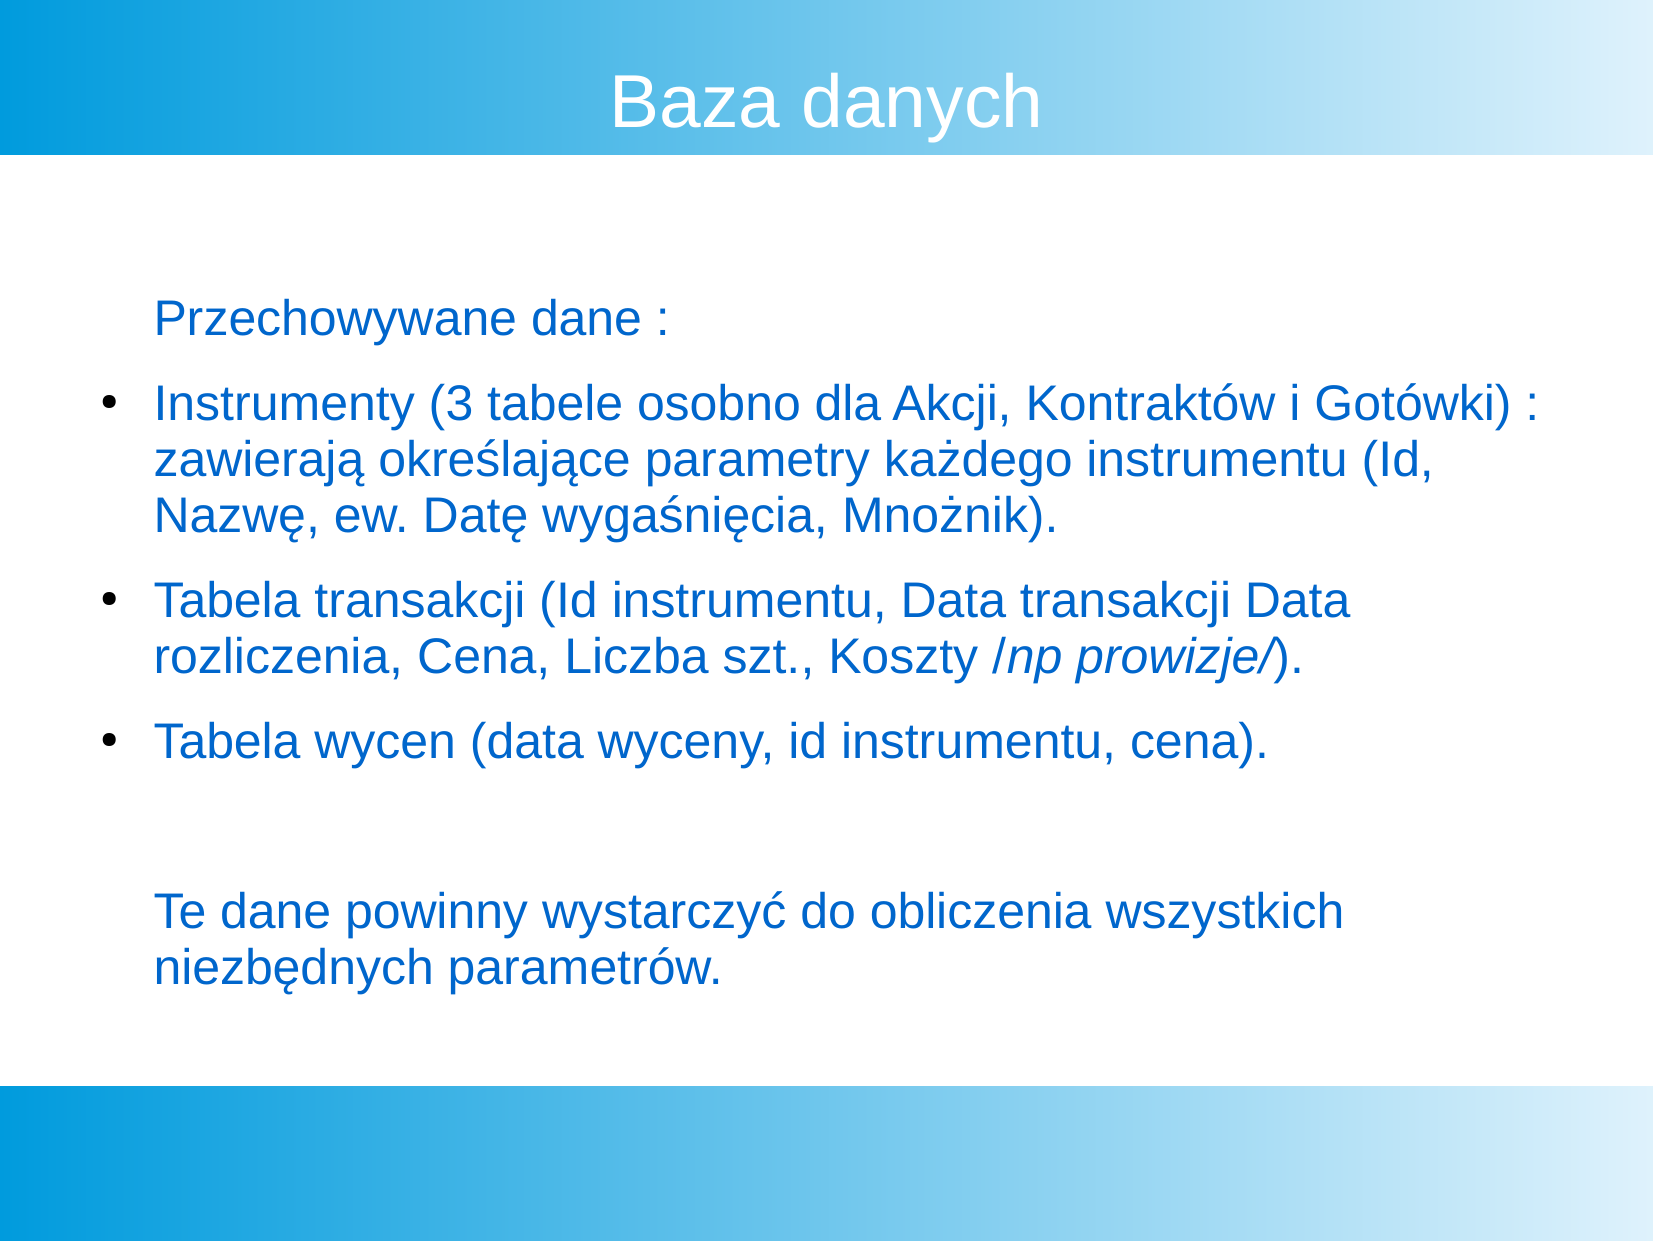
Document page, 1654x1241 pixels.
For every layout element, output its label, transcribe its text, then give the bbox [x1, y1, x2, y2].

list Przechowywane dane : Instrumenty (3 tabele osobno dla Akcji, Kontraktów i Gotówki) : zawierają określające parametry każdego instrumentu (Id, Nazwę, ew. Datę wygaśnięcia, Mnożnik). Tabela transakcji (Id instrumentu, Data transakcji Data rozliczenia, Cena, Liczba szt., Koszty /np prowizje/). Tabela wycen (data wyceny, id instrumentu, cena). Te dane powinny wystarczyć do obliczenia wszystkich niezbędnych parametrów. [82, 290, 1571, 1010]
title Baza danych [82, 49, 1571, 155]
